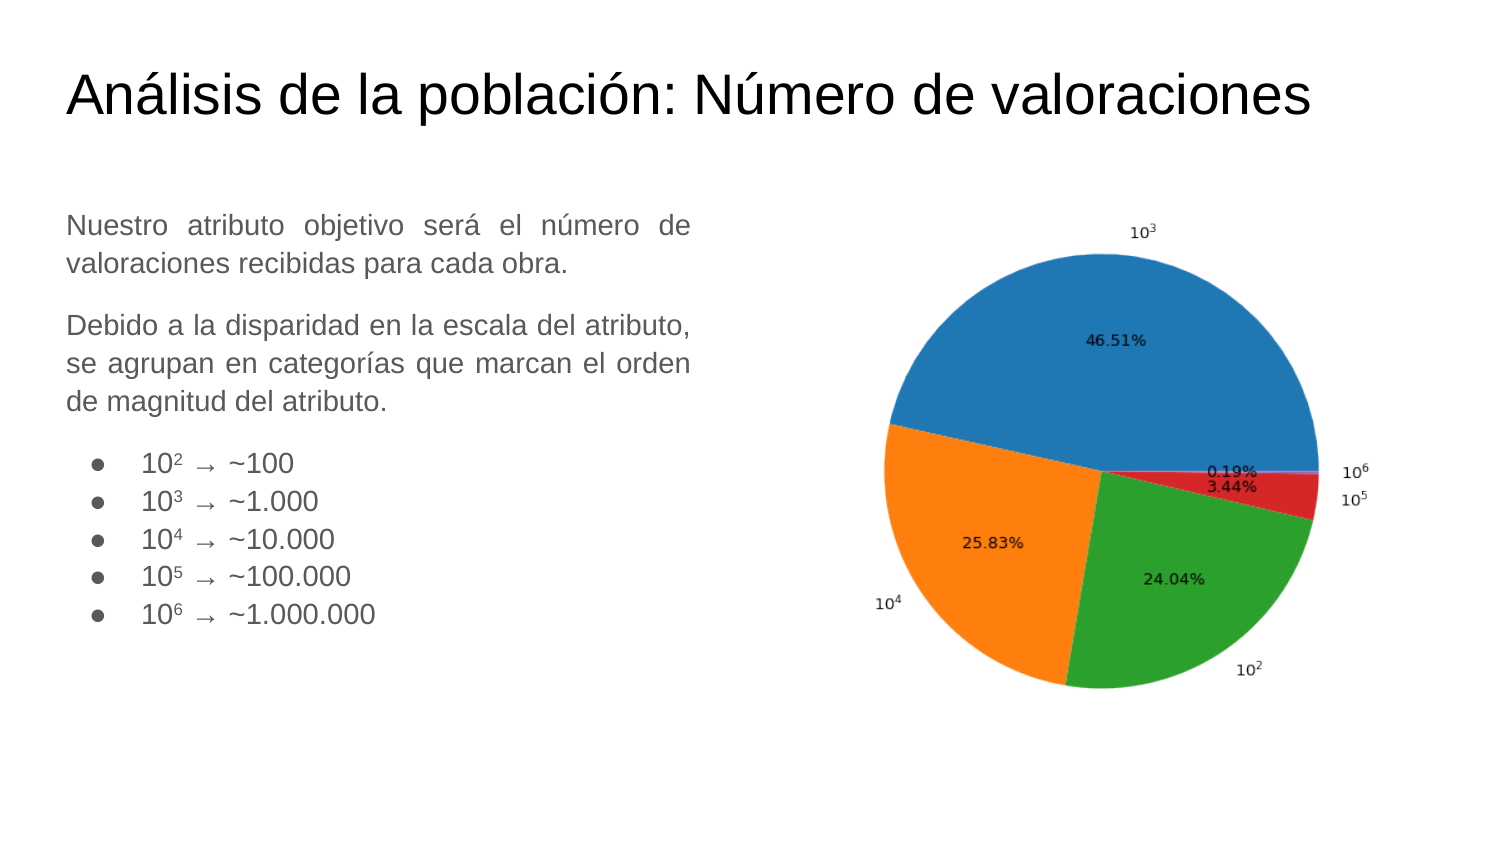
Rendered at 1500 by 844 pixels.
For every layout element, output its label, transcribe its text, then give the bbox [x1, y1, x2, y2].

list Nuestro atributo objetivo será el número de valoraciones recibidas para cada obra. Debido a la disparidad en la escala del atributo, se agrupan en categorías que marcan el orden de magnitud del atributo. 102 → ~100 103 → ~1.000 104 → ~10.000 105 → ~100.000 106 → ~1.000.000 [51, 189, 708, 750]
title Análisis de la población: Número de valoraciones [51, 48, 1449, 142]
picture [821, 191, 1382, 752]
